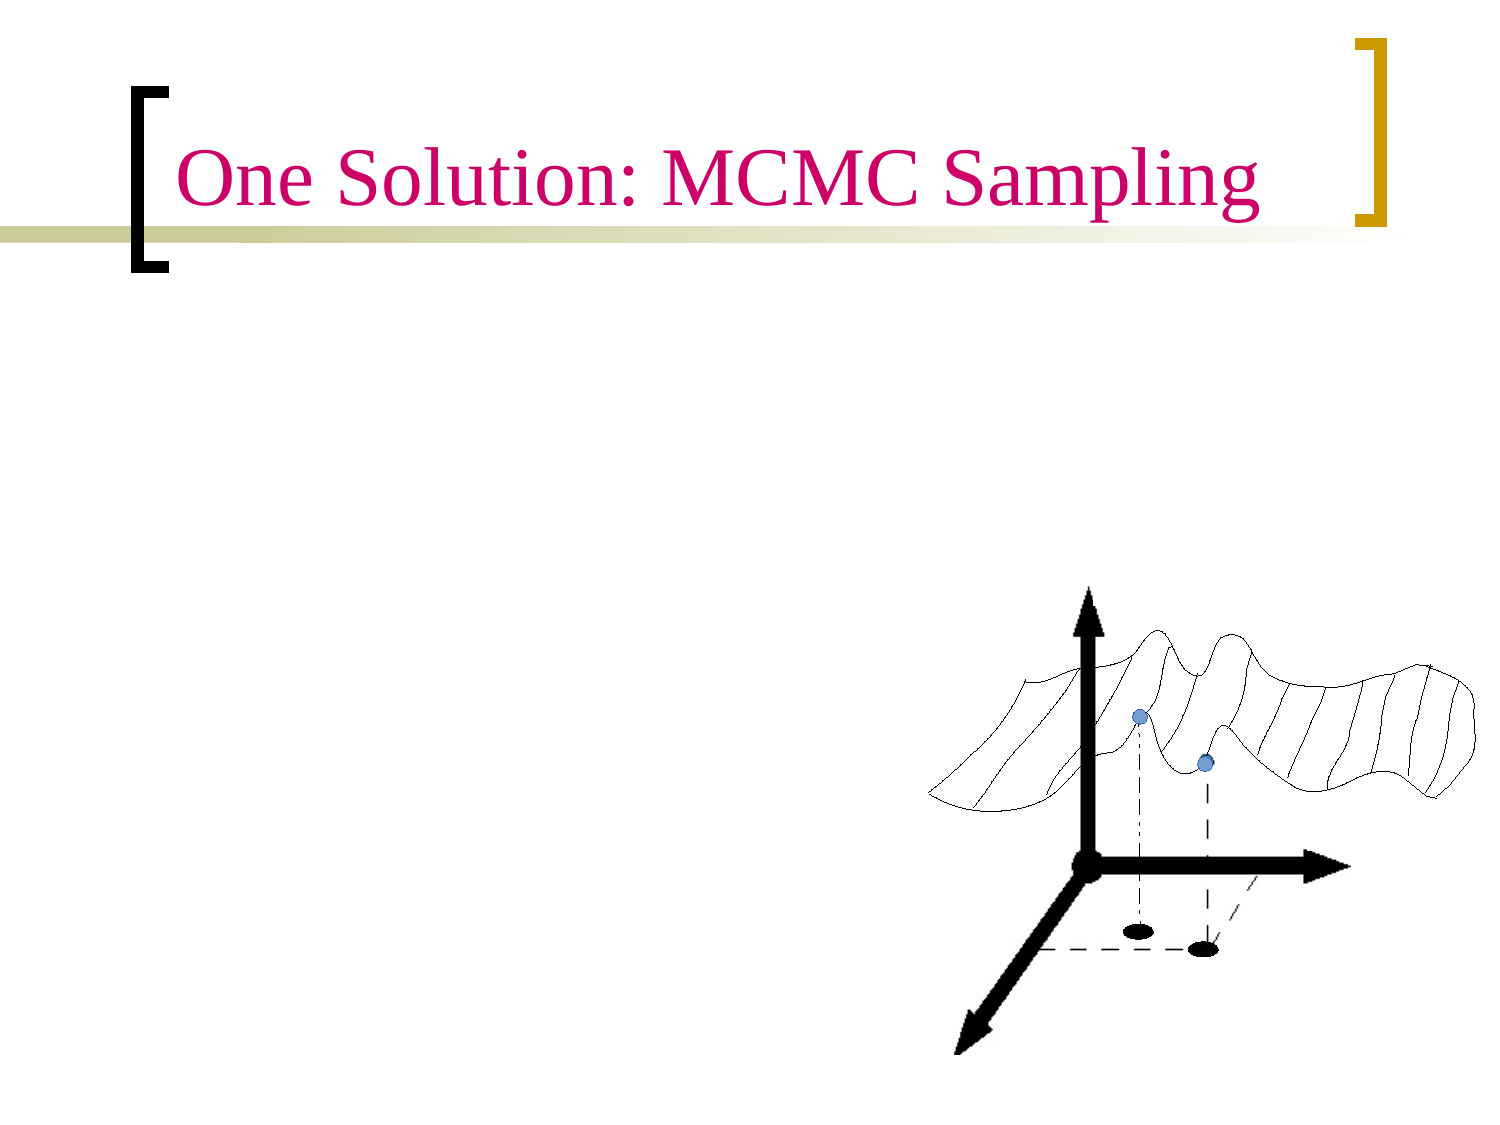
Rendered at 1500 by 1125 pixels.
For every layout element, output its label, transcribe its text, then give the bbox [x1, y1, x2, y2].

picture [898, 545, 1375, 1102]
text_box [1188, 941, 1219, 957]
title One Solution: MCMC Sampling [160, 15, 1336, 247]
text_box [1132, 709, 1148, 725]
text_box [1197, 756, 1213, 772]
text_box [1123, 924, 1154, 940]
